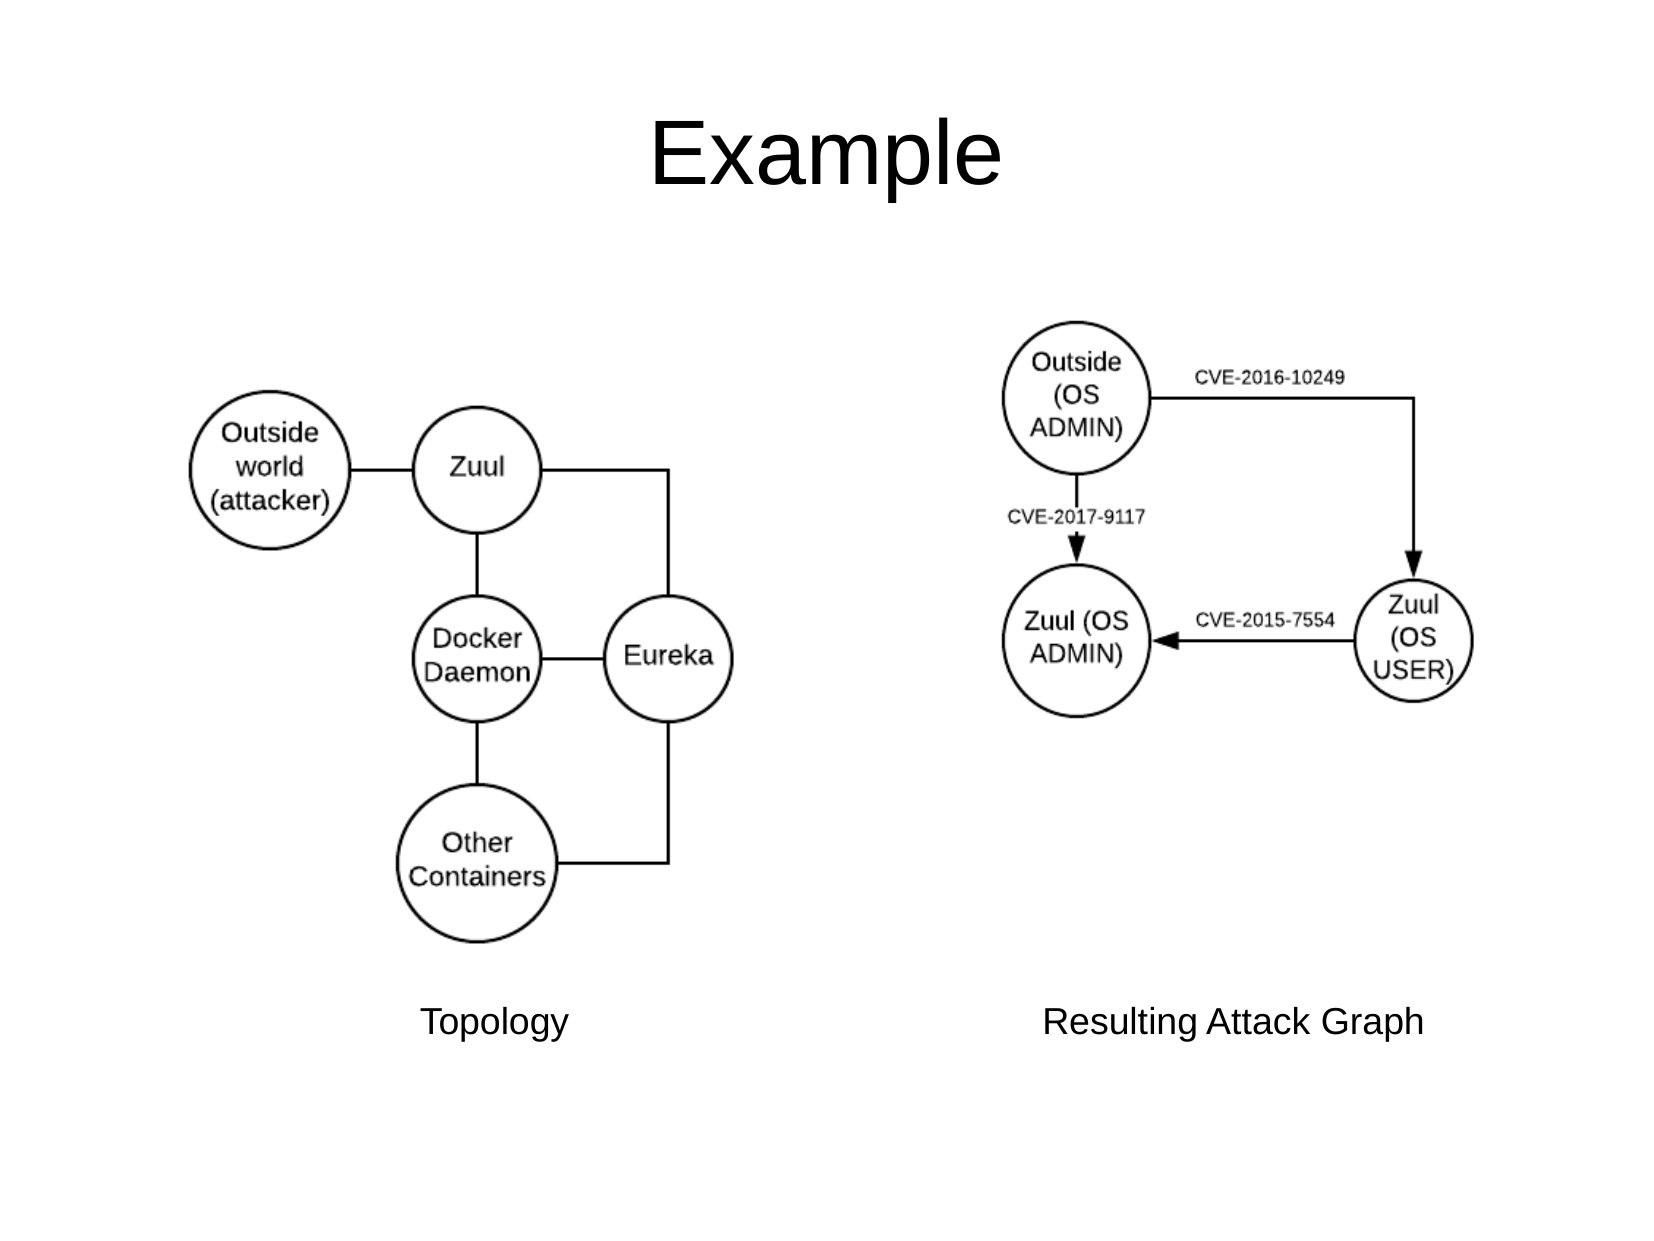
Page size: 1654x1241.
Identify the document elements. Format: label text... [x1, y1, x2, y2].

title Example [82, 49, 1571, 257]
text_box Topology [405, 993, 931, 1051]
picture [945, 262, 1531, 1021]
text_box Resulting Attack Graph [1027, 993, 1441, 1051]
picture [127, 329, 796, 1006]
